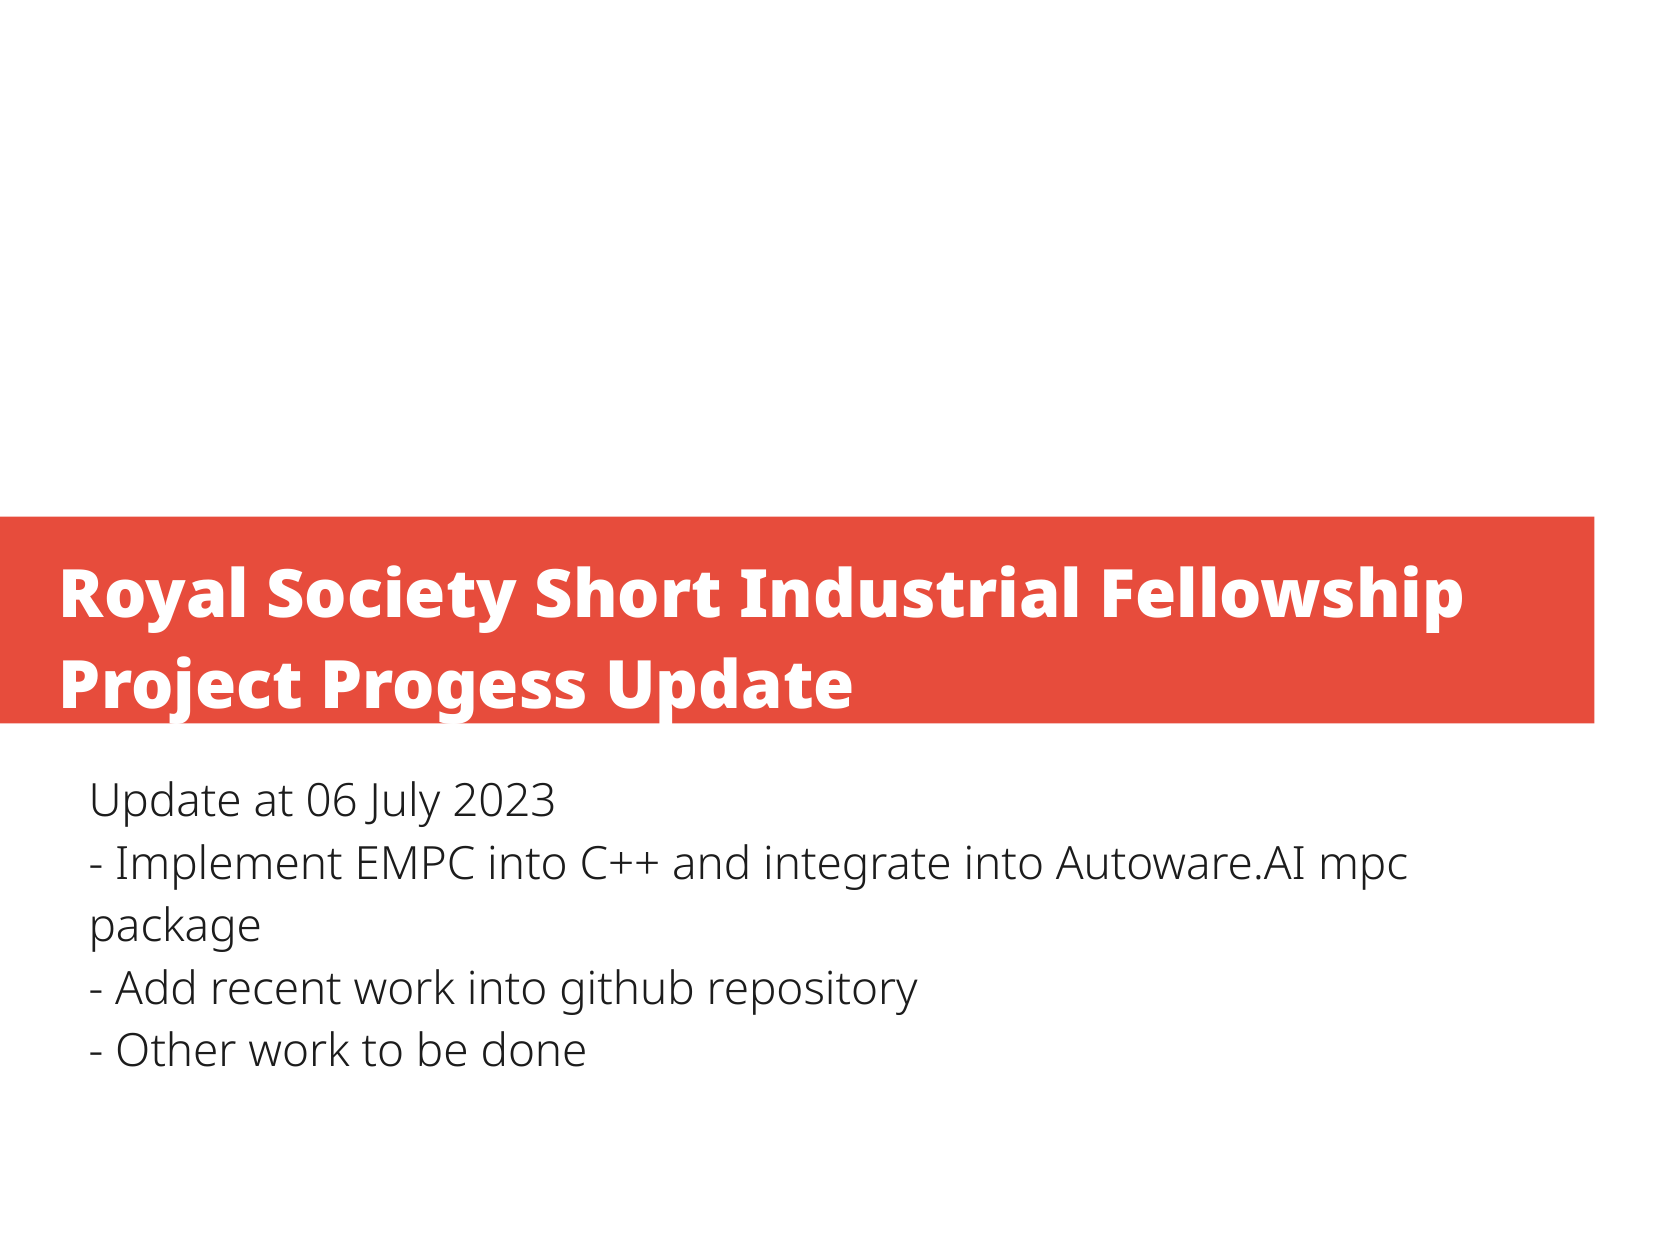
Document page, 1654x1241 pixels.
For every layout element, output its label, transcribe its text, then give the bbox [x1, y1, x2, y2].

title Royal Society Short Industrial Fellowship Project Progess Update [59, 546, 1595, 694]
subtitle Update at 06 July 2023 - Implement EMPC into C++ and integrate into Autoware.AI mpc package - Add recent work into github repository - Other work to be done [88, 767, 1595, 1182]
